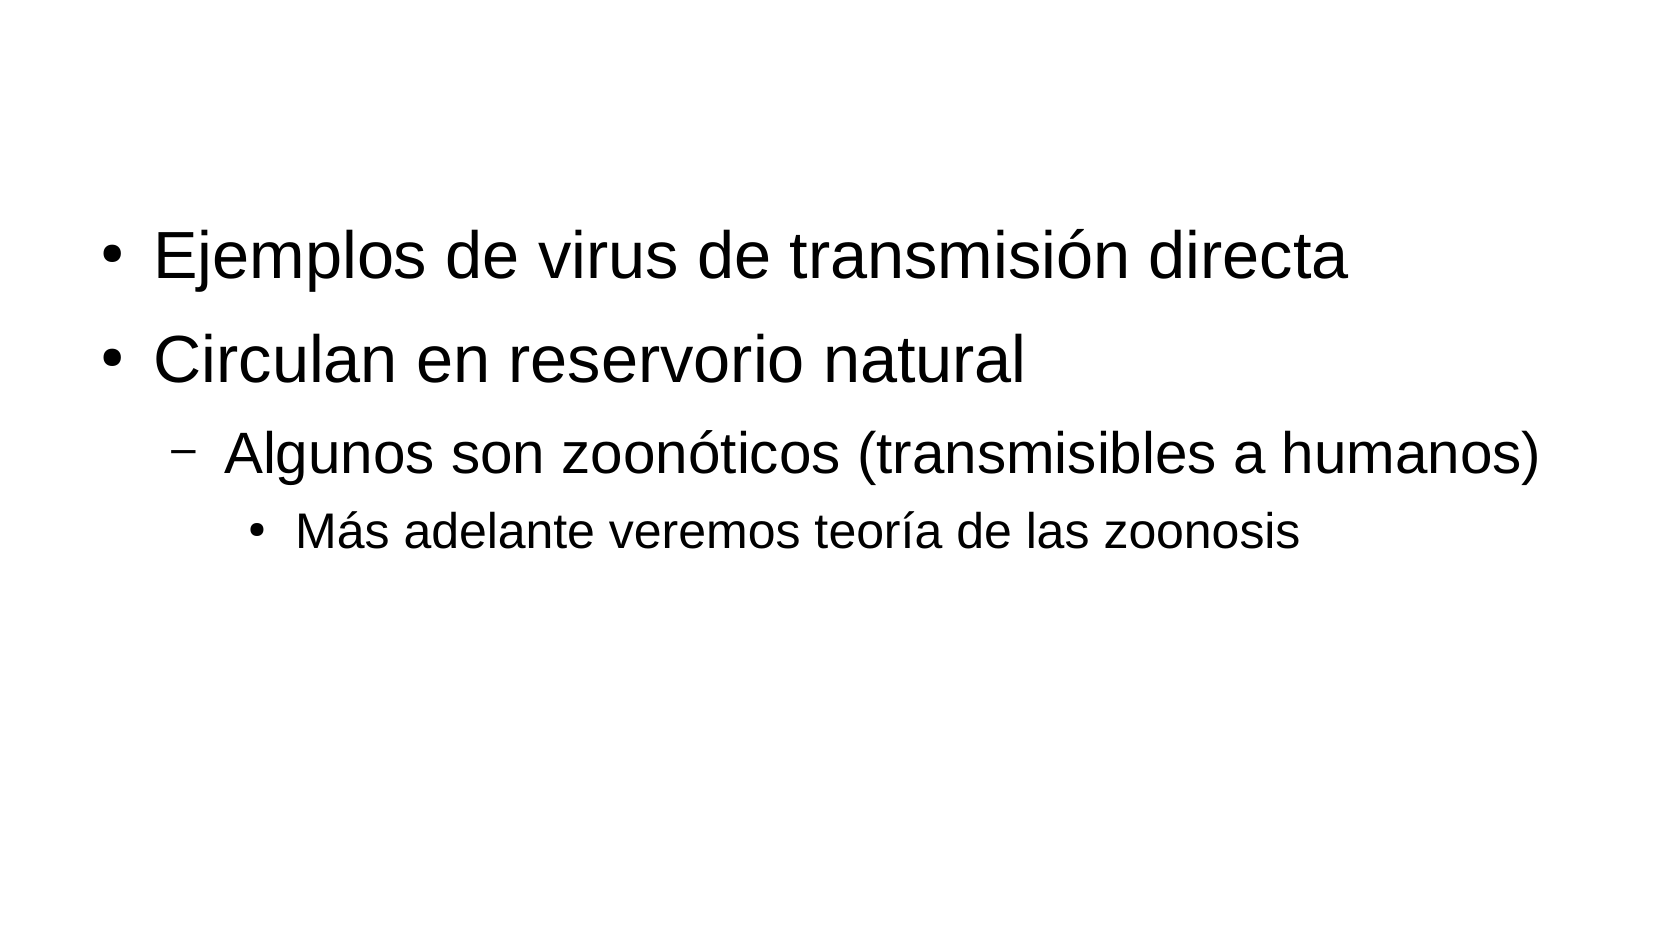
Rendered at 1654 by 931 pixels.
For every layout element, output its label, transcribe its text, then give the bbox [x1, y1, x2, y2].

list Ejemplos de virus de transmisión directa Circulan en reservorio natural Algunos son zoonóticos (transmisibles a humanos) Más adelante veremos teoría de las zoonosis [82, 217, 1571, 758]
